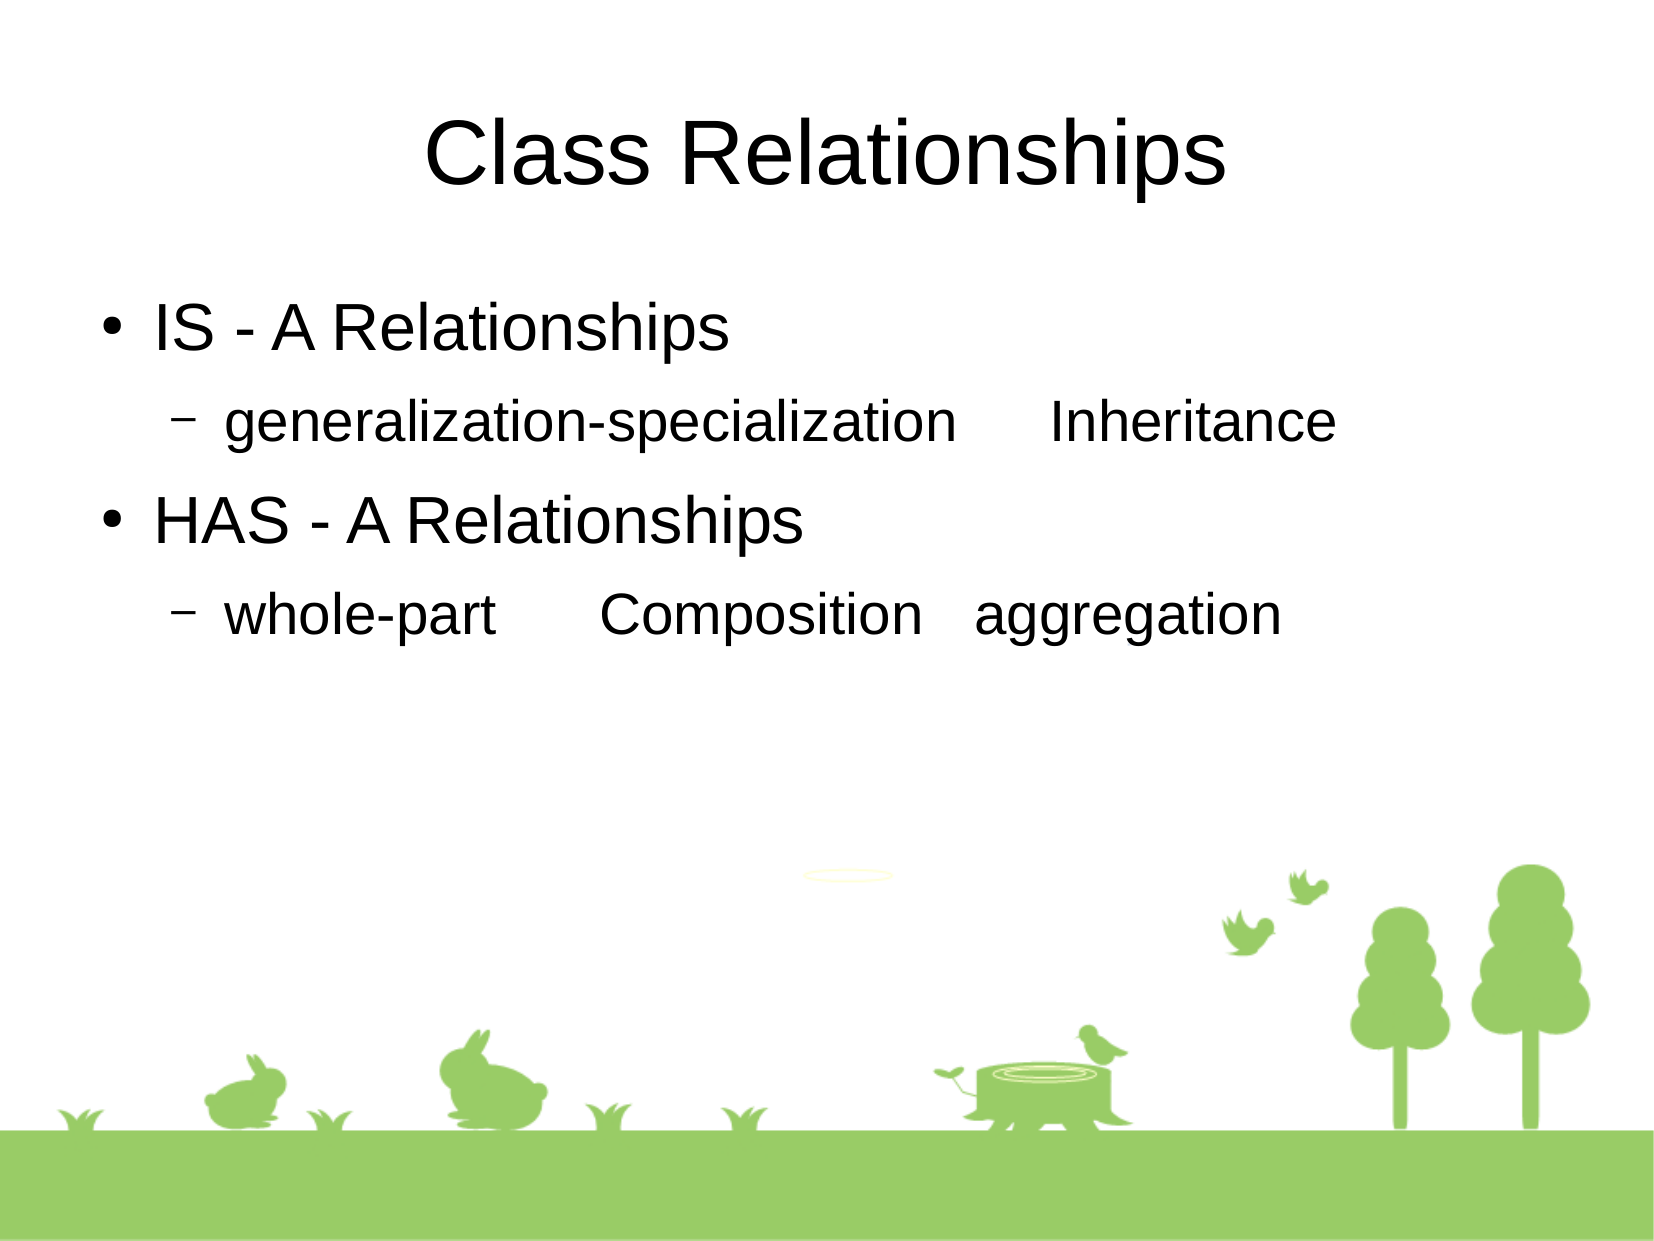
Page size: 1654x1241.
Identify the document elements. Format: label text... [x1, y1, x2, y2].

title Class Relationships [82, 49, 1571, 257]
list IS - A Relationships generalization-specialization Inheritance HAS - A Relationships whole-part Composition aggregation [82, 290, 1571, 1010]
picture [0, 0, 1654, 1241]
